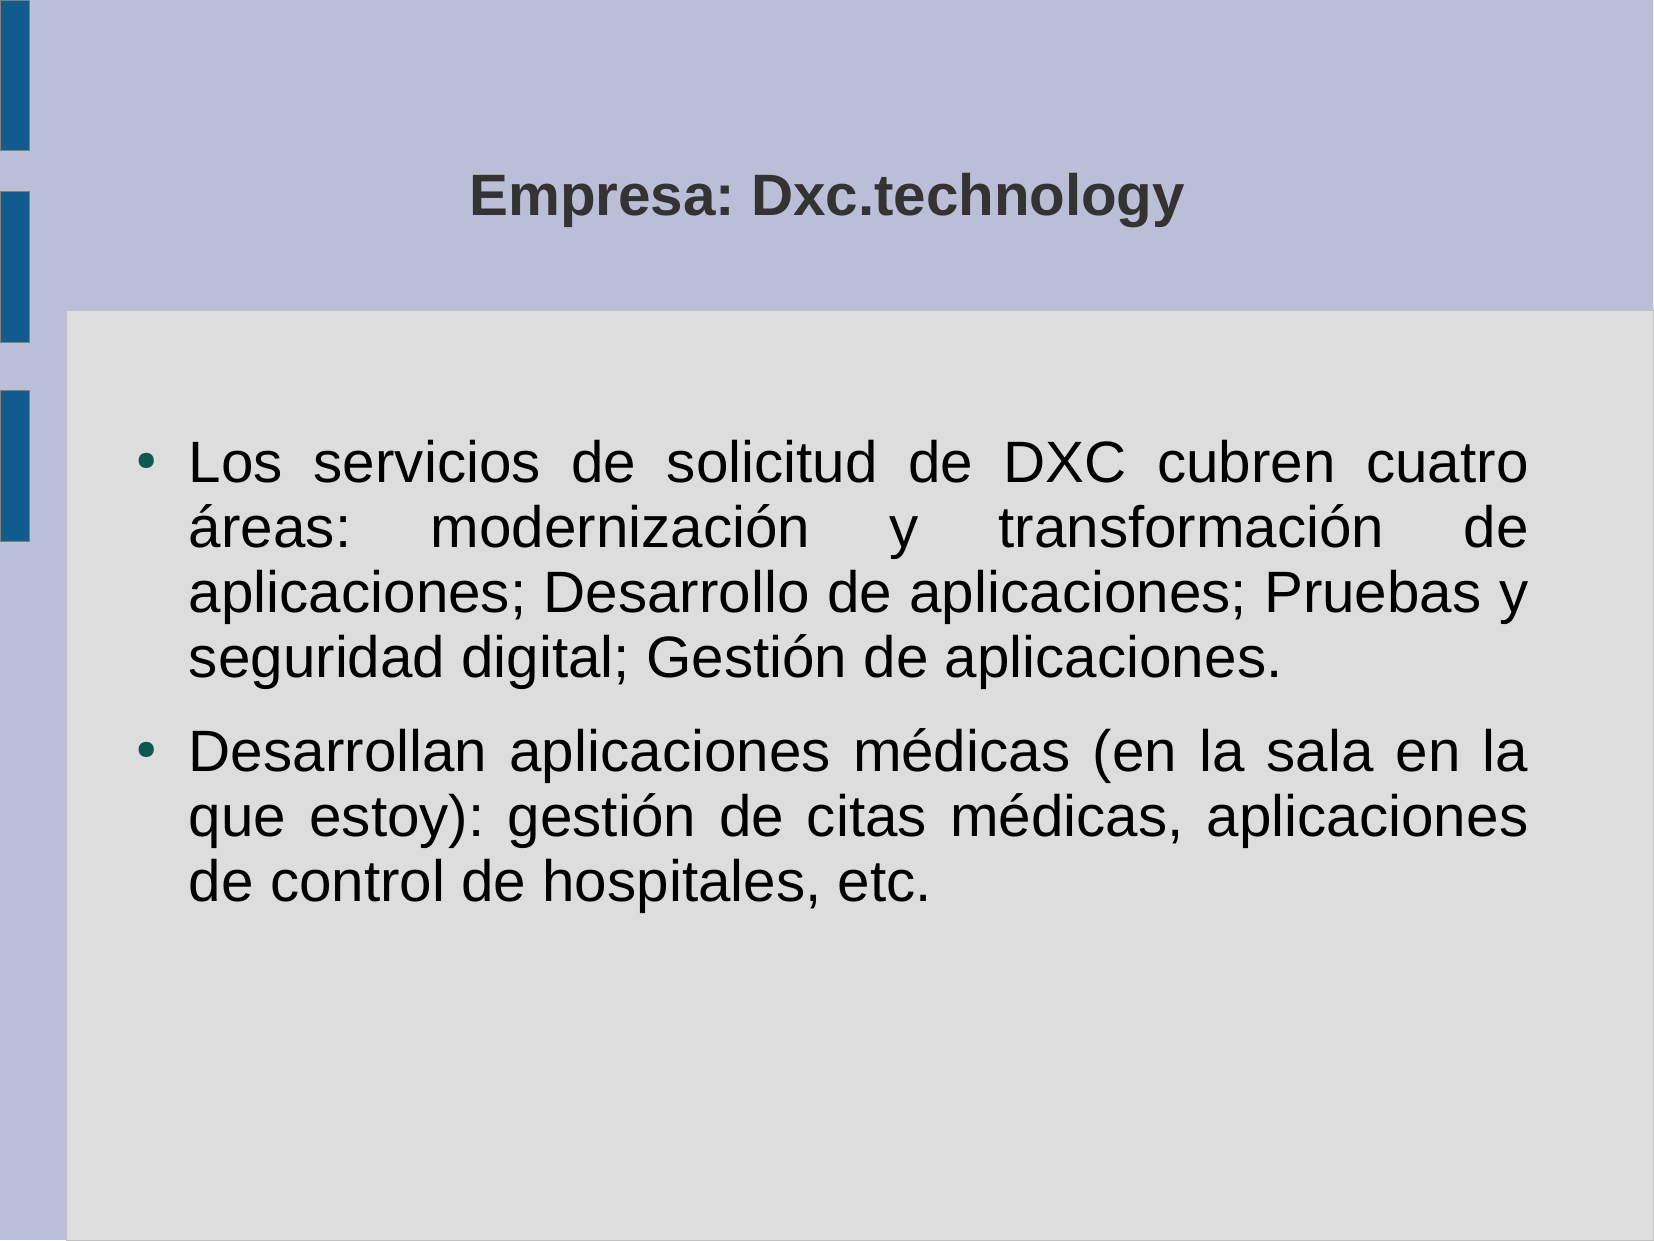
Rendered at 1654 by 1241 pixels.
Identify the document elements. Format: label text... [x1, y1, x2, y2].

list Los servicios de solicitud de DXC cubren cuatro áreas: modernización y transformación de aplicaciones; Desarrollo de aplicaciones; Pruebas y seguridad digital; Gestión de aplicaciones. Desarrollan aplicaciones médicas (en la sala en la que estoy): gestión de citas médicas, aplicaciones de control de hospitales, etc. [118, 429, 1531, 945]
title Empresa: Dxc.technology [121, 91, 1534, 299]
